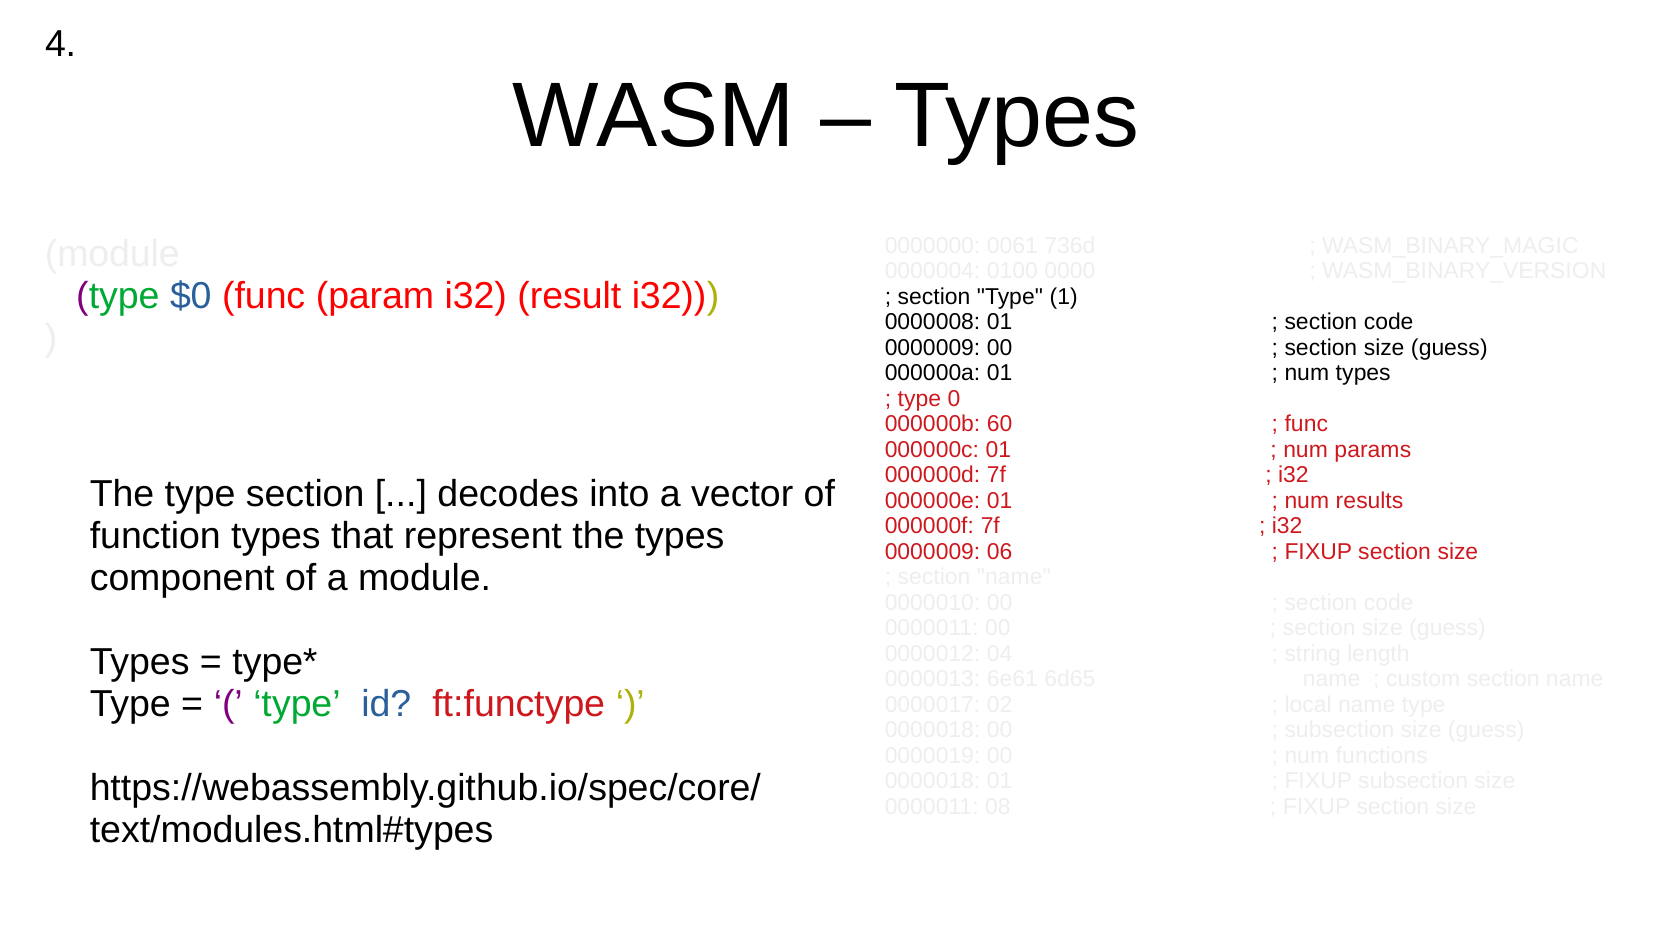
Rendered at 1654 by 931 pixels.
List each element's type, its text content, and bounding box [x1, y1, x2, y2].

text_box (module (type $0 (func (param i32) (result i32))) ) [30, 225, 796, 826]
text_box The type section [...] decodes into a vector of function types that represent the types component of a module. Types = type* Type = ‘(’ ‘type’ id? ft:functype ‘)’ https://webassembly.github.io/spec/core/text/modules.html#types [75, 465, 856, 859]
text_box 0000000: 0061 736d ; WASM_BINARY_MAGIC 0000004: 0100 0000 ; WASM_BINARY_VERSION ; section "Type" (1) 0000008: 01 ; section code 0000009: 00 ; section size (guess) 000000a: 01 ; num types ; type 0 000000b: 60 ; func 000000c: 01 ; num params 000000d: 7f ; i32 000000e: 01 ; num results 000000f: 7f ; i32 0000009: 06 ; FIXUP section size ; section "name" 0000010: 00 ; section code 0000011: 00 ; section size (guess) 0000012: 04 ; string length 0000013: 6e61 6d65 name ; custom section name 0000017: 02 ; local name type 0000018: 00 ; subsection size (guess) 0000019: 00 ; num functions 0000018: 01 ; FIXUP subsection size 0000011: 08 ; FIXUP section size [870, 225, 1636, 827]
text_box 4. [30, 15, 92, 72]
title WASM – Types [82, 37, 1571, 193]
